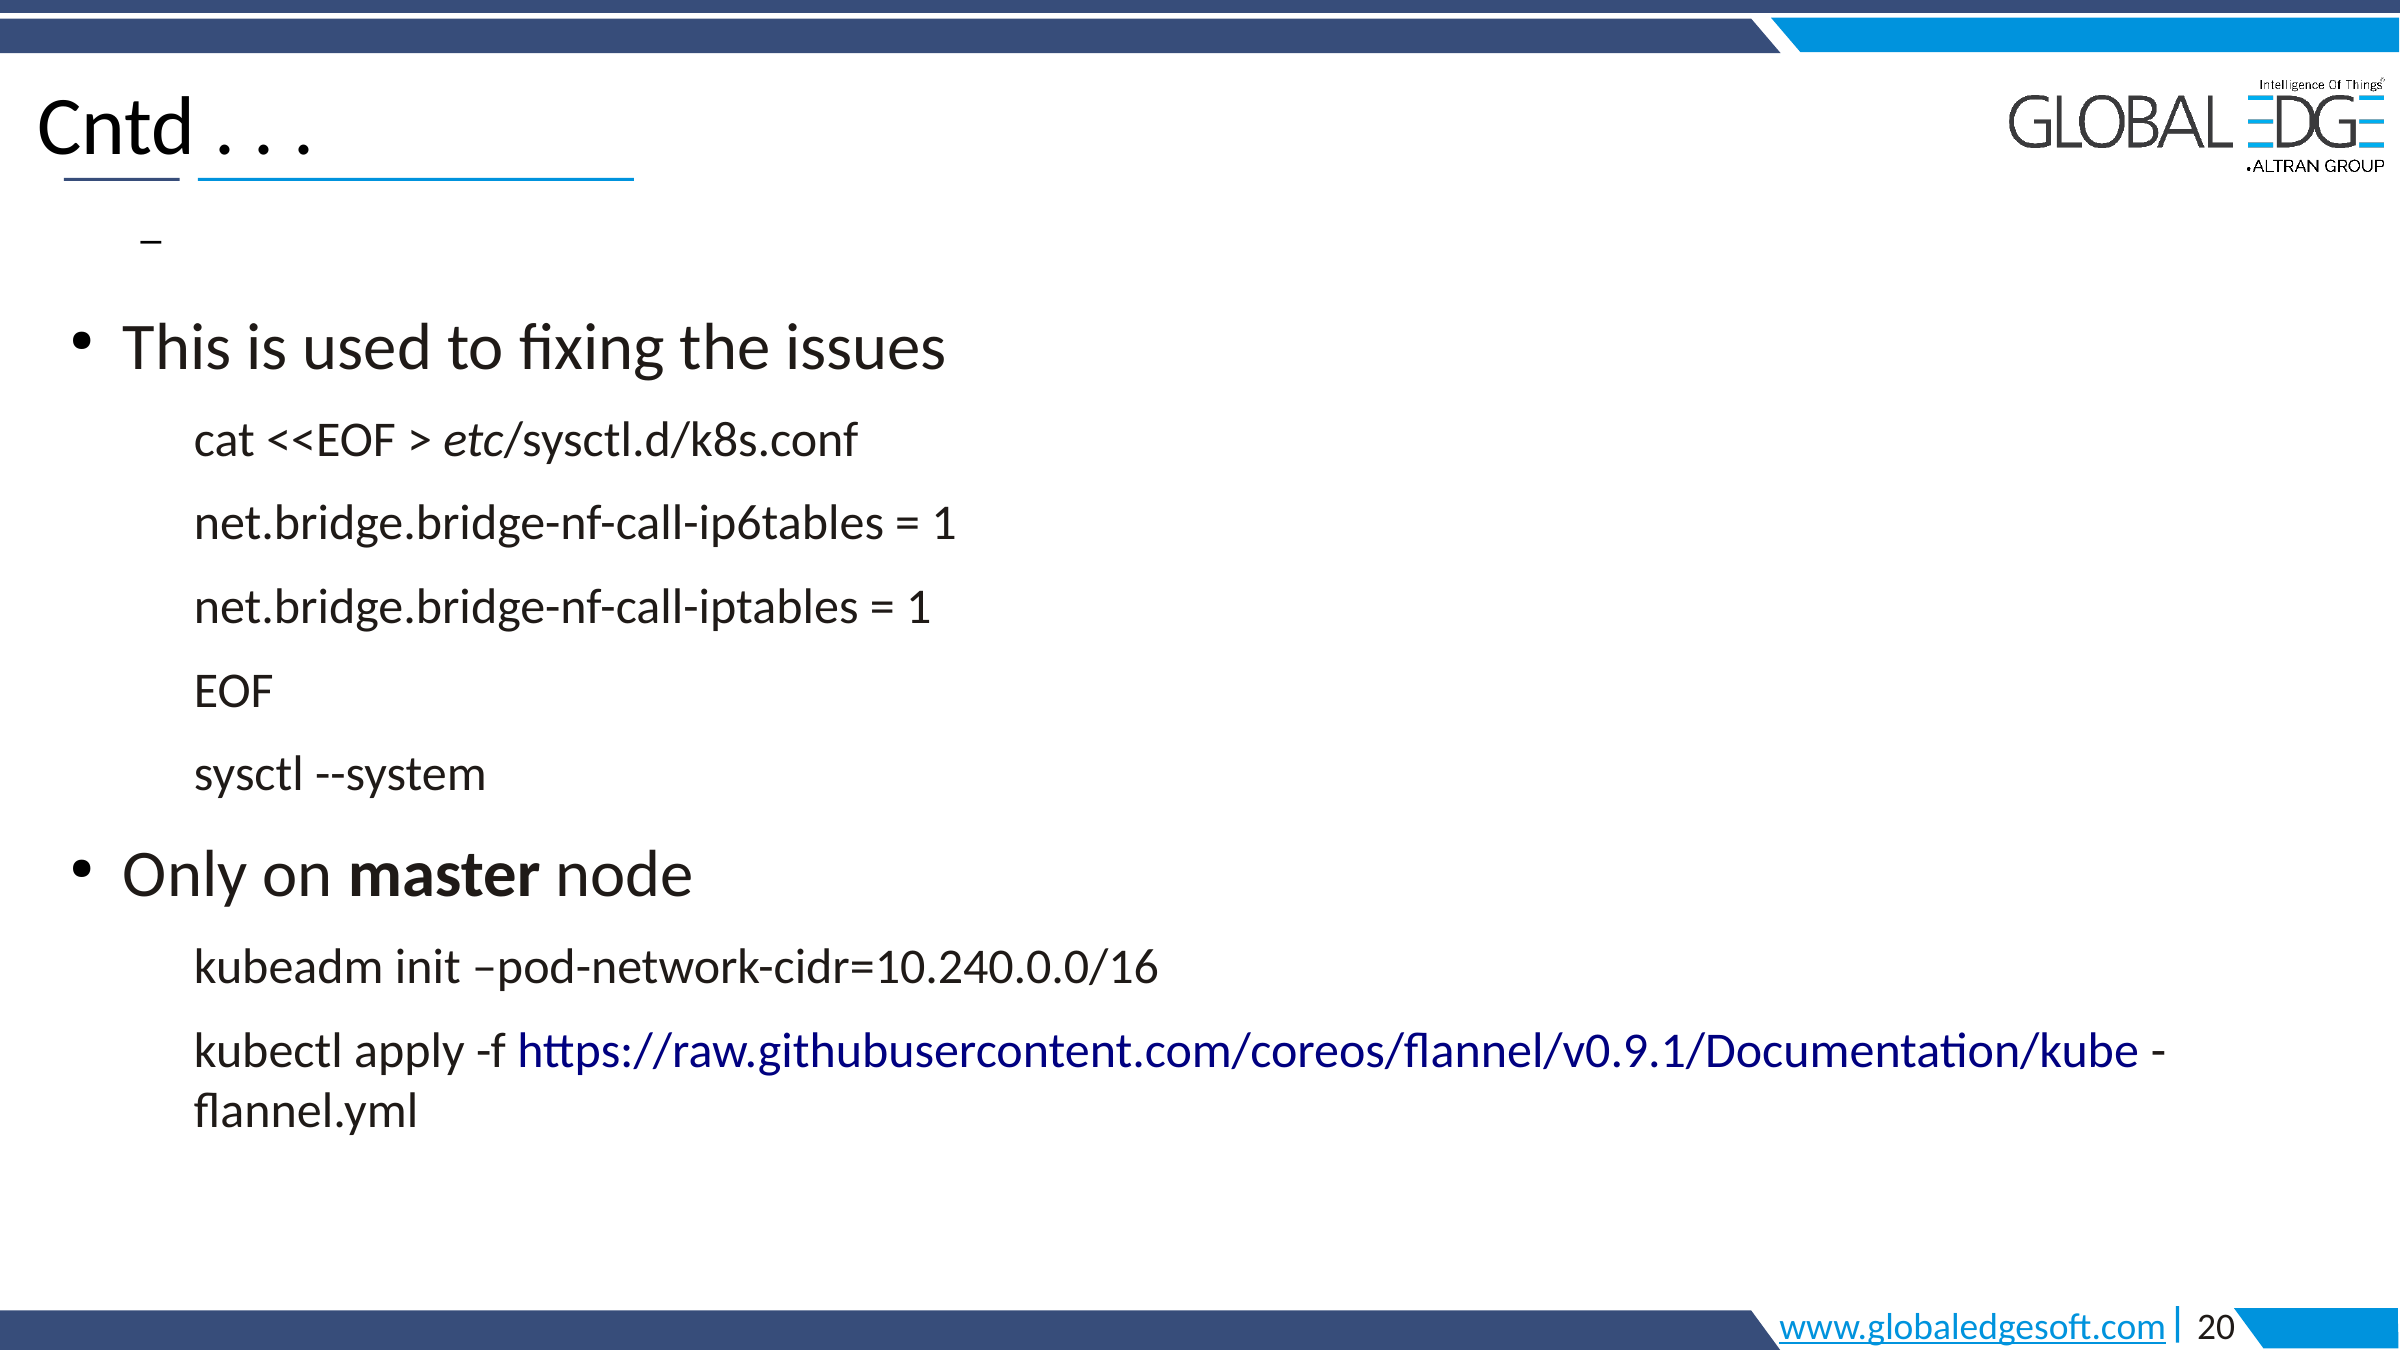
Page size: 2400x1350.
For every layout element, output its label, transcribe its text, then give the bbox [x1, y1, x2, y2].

list This is used to fixing the issues cat <<EOF > etc/sysctl.d/k8s.conf net.bridge.bridge-nf-call-ip6tables = 1 net.bridge.bridge-nf-call-iptables = 1 EOF sysctl --system Only on master node kubeadm init –pod-network-cidr=10.240.0.0/16 kubectl apply -f https://raw.githubusercontent.com/coreos/flannel/v0.9.1/Documentation/kube - flannel.yml [40, 207, 2358, 1288]
picture [2001, 67, 2392, 182]
title Cntd . . . [26, 64, 1977, 178]
